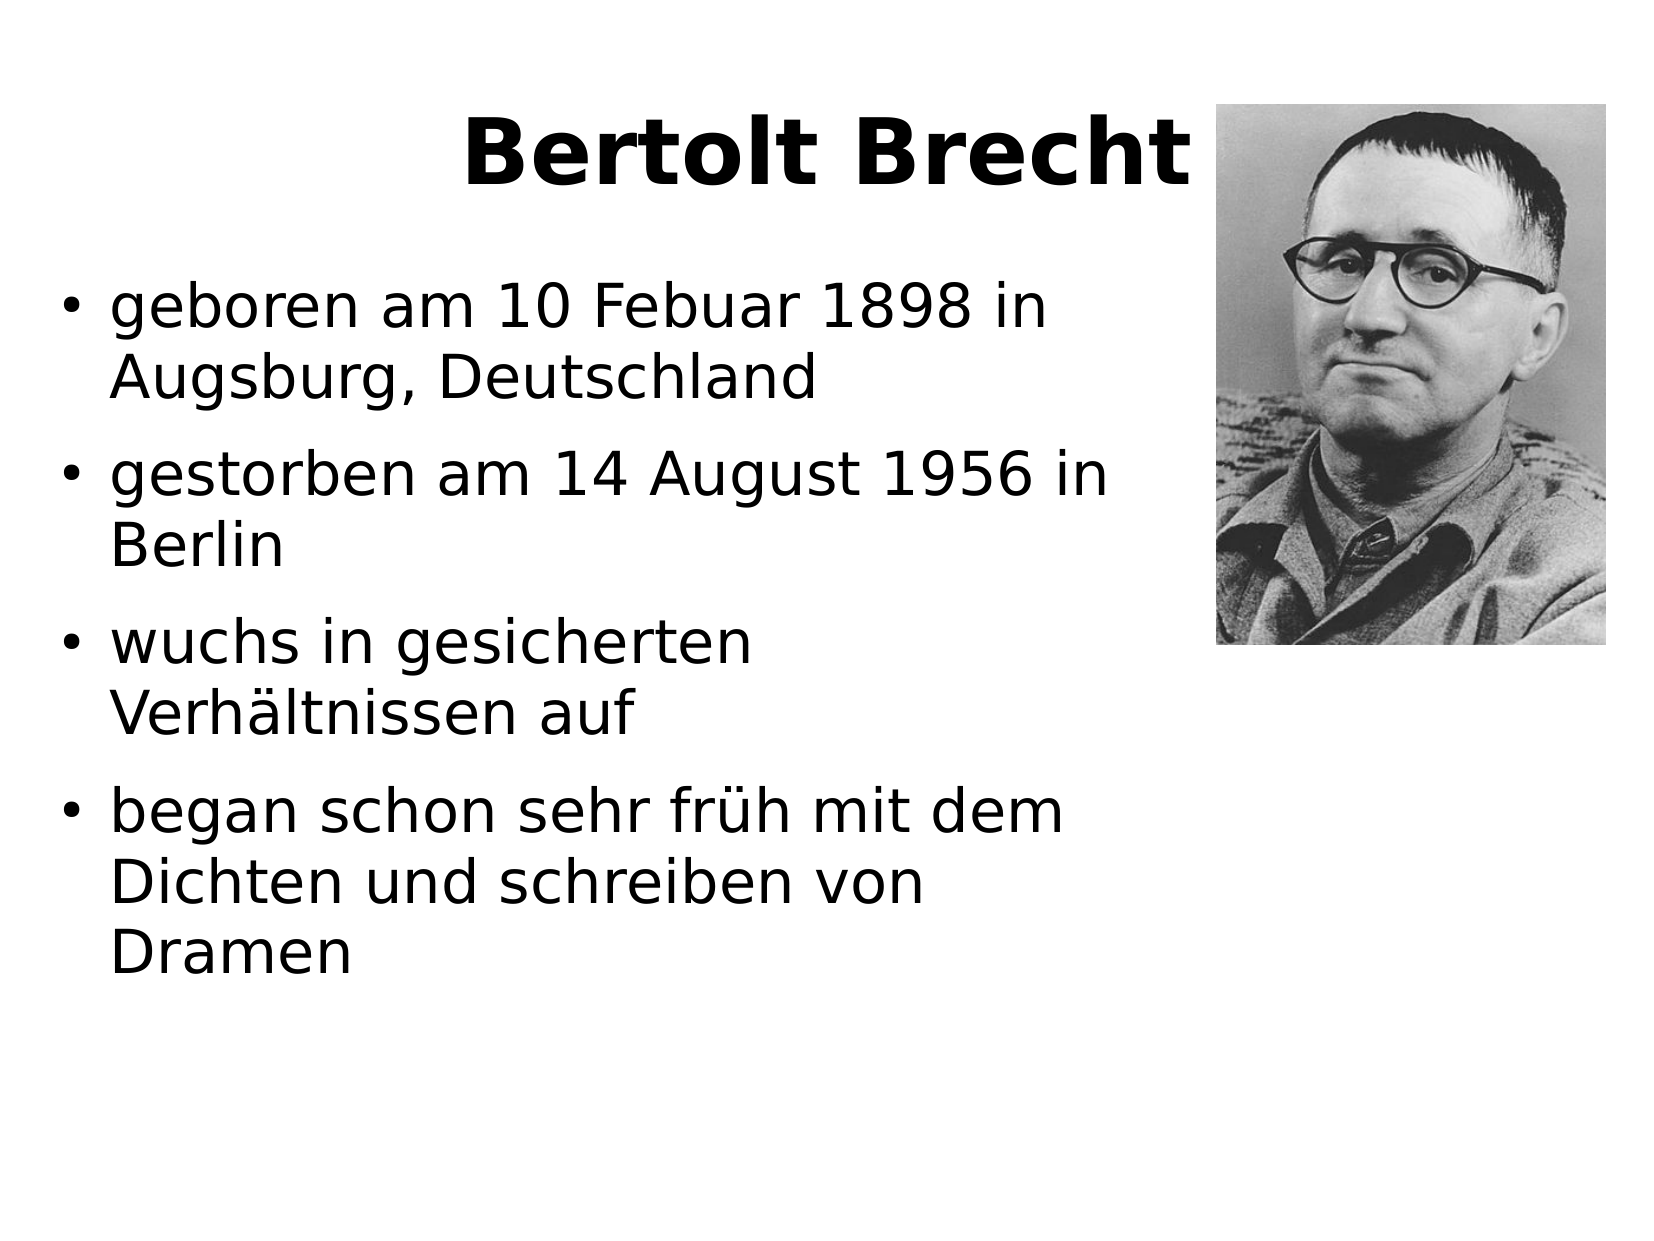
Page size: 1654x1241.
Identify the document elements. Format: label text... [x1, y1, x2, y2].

picture [1216, 104, 1606, 646]
list geboren am 10 Febuar 1898 in Augsburg, Deutschland gestorben am 14 August 1956 in Berlin wuchs in gesicherten Verhältnissen auf began schon sehr früh mit dem Dichten und schreiben von Dramen [45, 270, 1174, 991]
title Bertolt Brecht [82, 49, 1571, 257]
